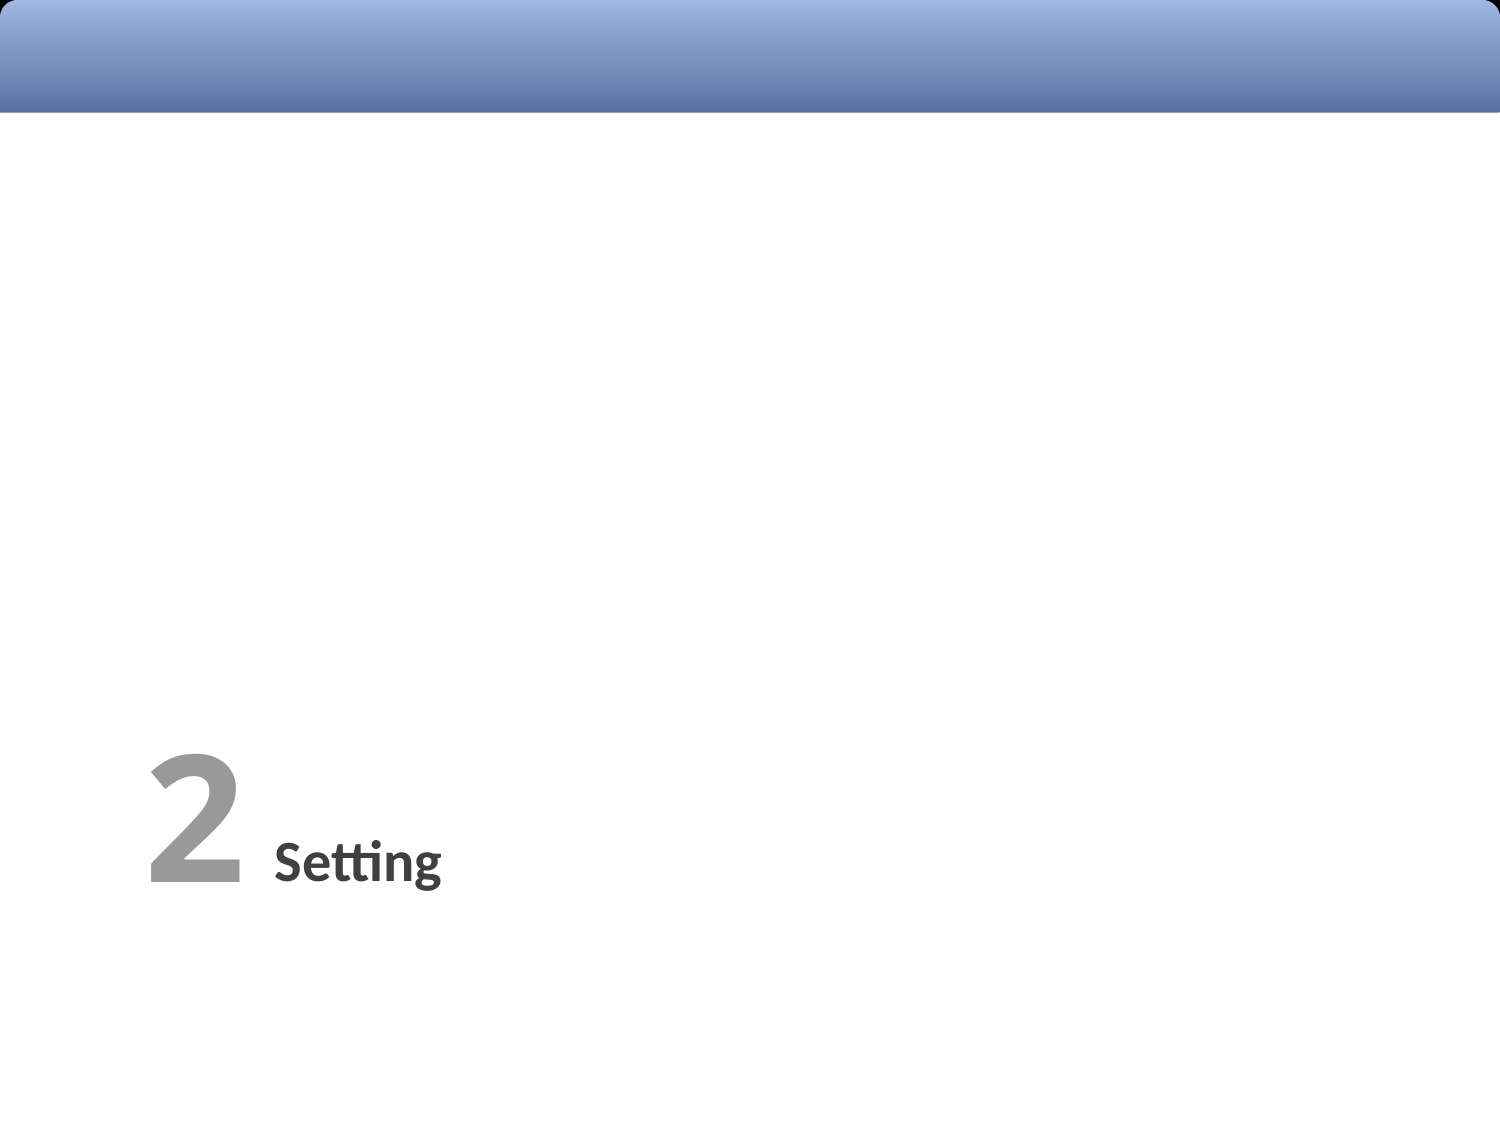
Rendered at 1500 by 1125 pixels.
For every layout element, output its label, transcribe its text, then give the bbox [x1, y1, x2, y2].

list 2 [59, 661, 261, 918]
title Setting [259, 814, 1500, 1039]
